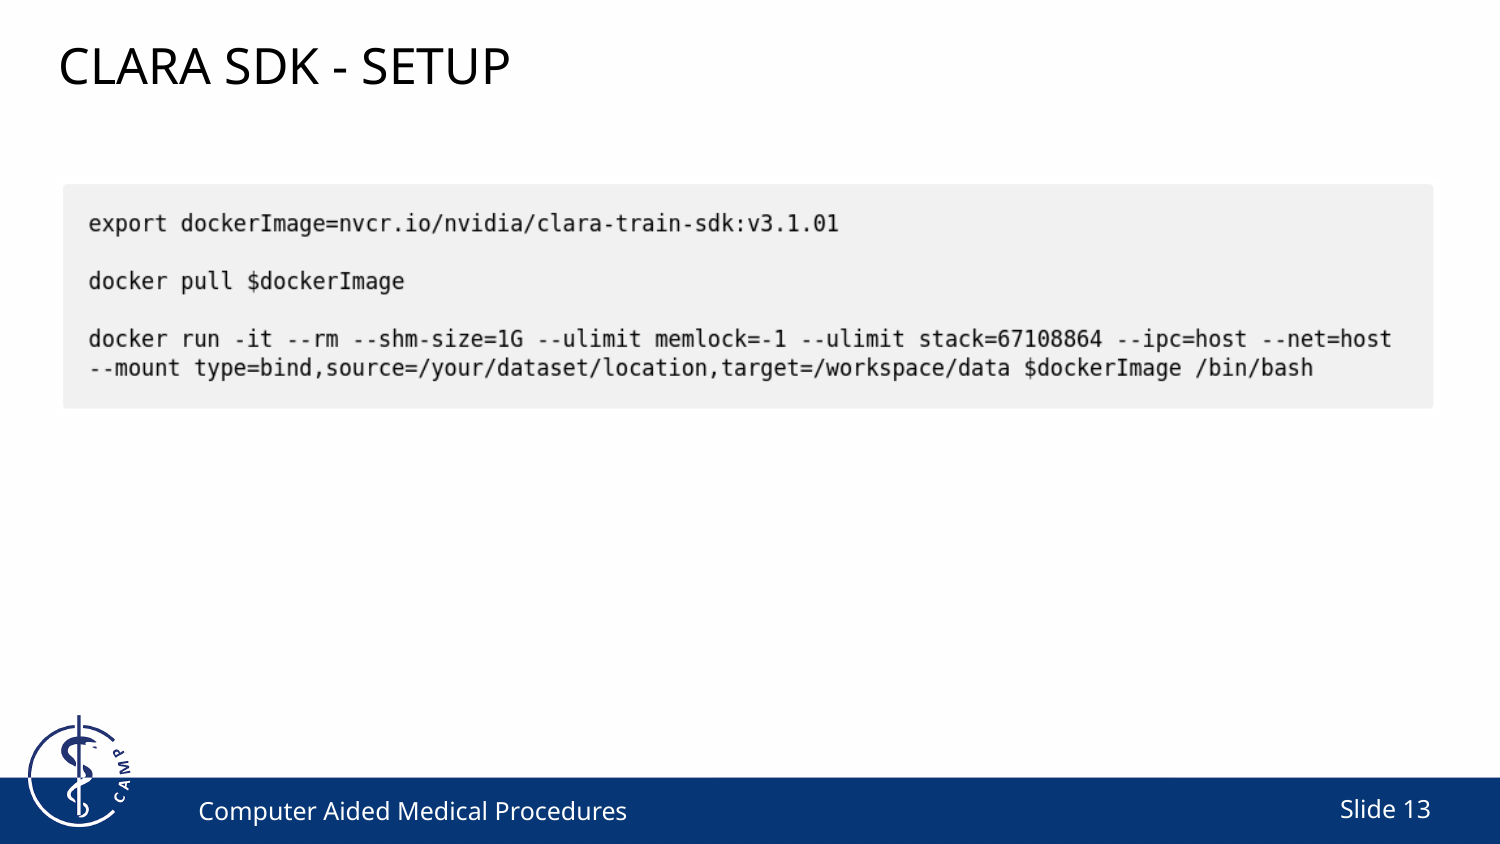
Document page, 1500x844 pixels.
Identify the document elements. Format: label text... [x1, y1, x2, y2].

title CLARA SDK - SETUP [58, 28, 1438, 104]
picture [0, 0, 1500, 844]
text_box Slide <number> [1325, 778, 1500, 844]
text_box Computer Aided Medical Procedures [183, 778, 800, 844]
